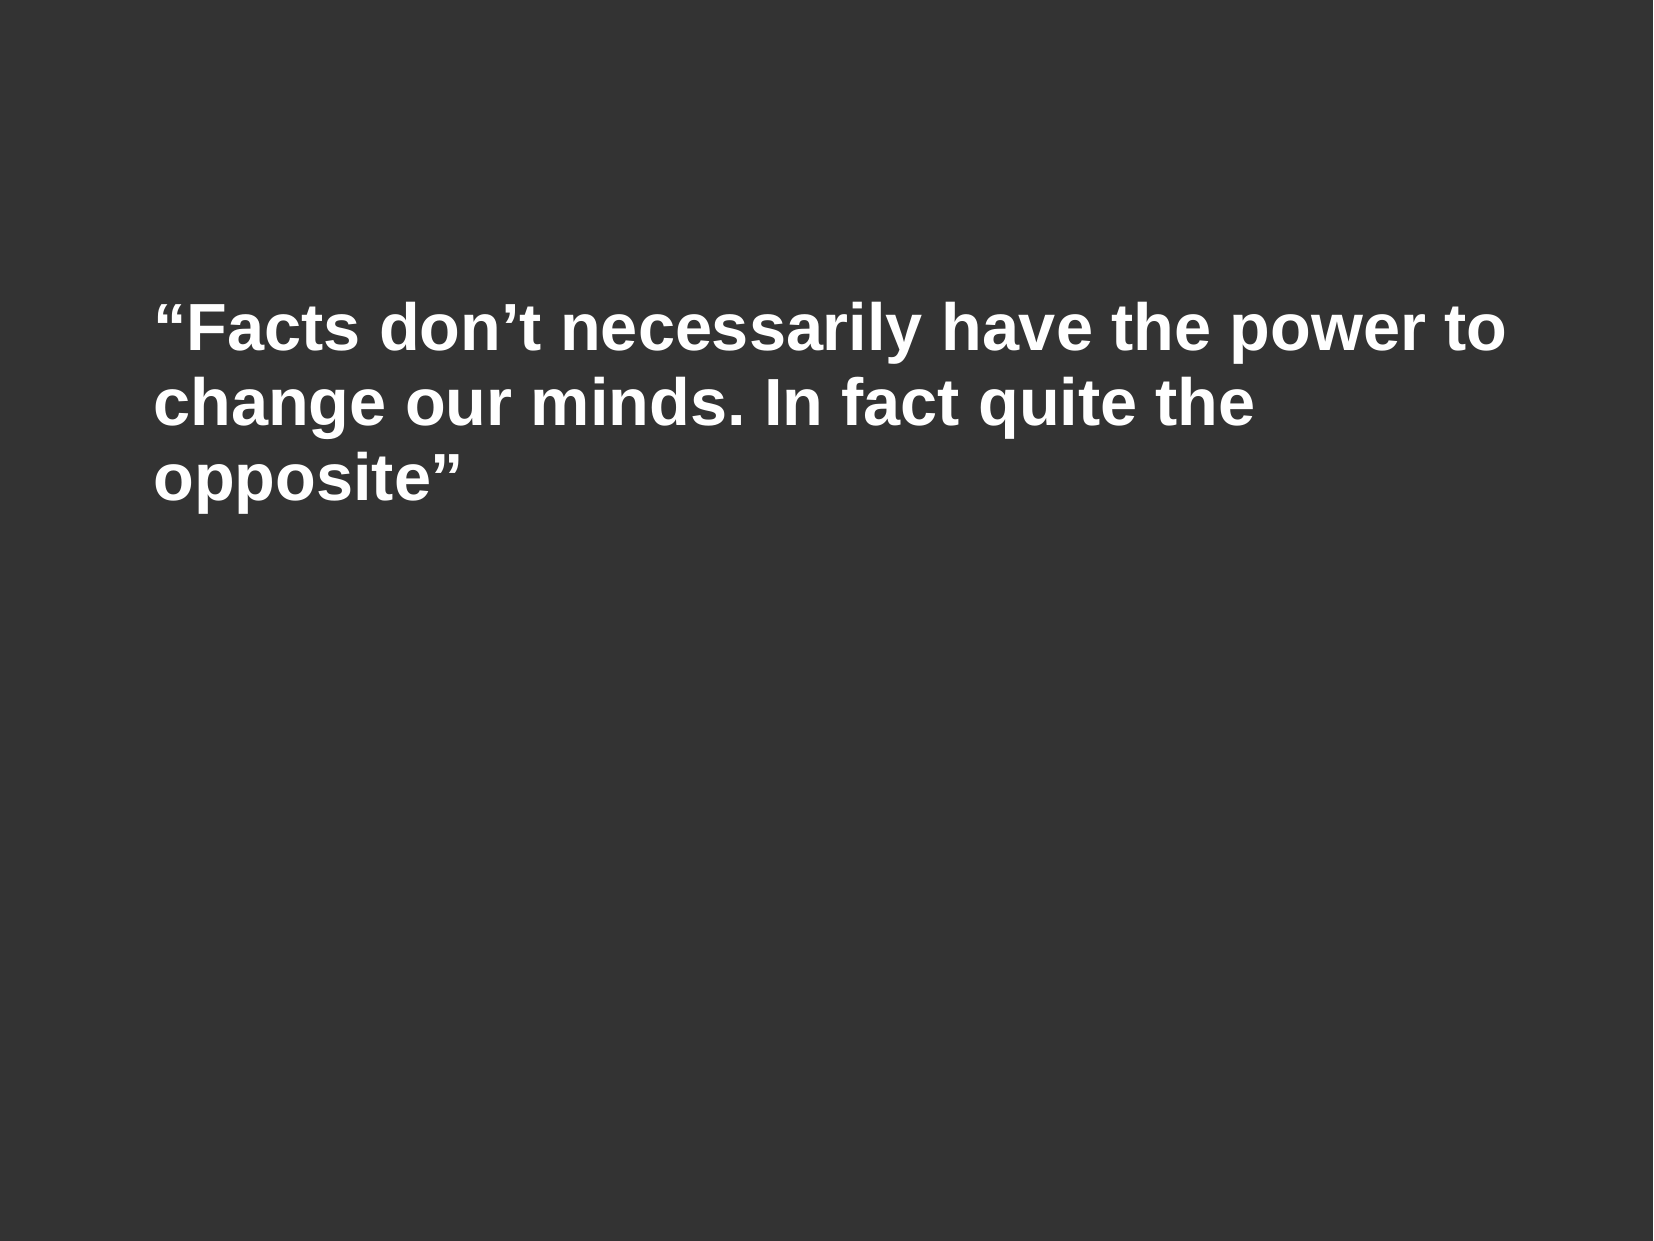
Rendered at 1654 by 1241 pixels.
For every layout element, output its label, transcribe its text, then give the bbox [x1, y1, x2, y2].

list “Facts don’t necessarily have the power to change our minds. In fact quite the opposite” [82, 290, 1571, 1010]
